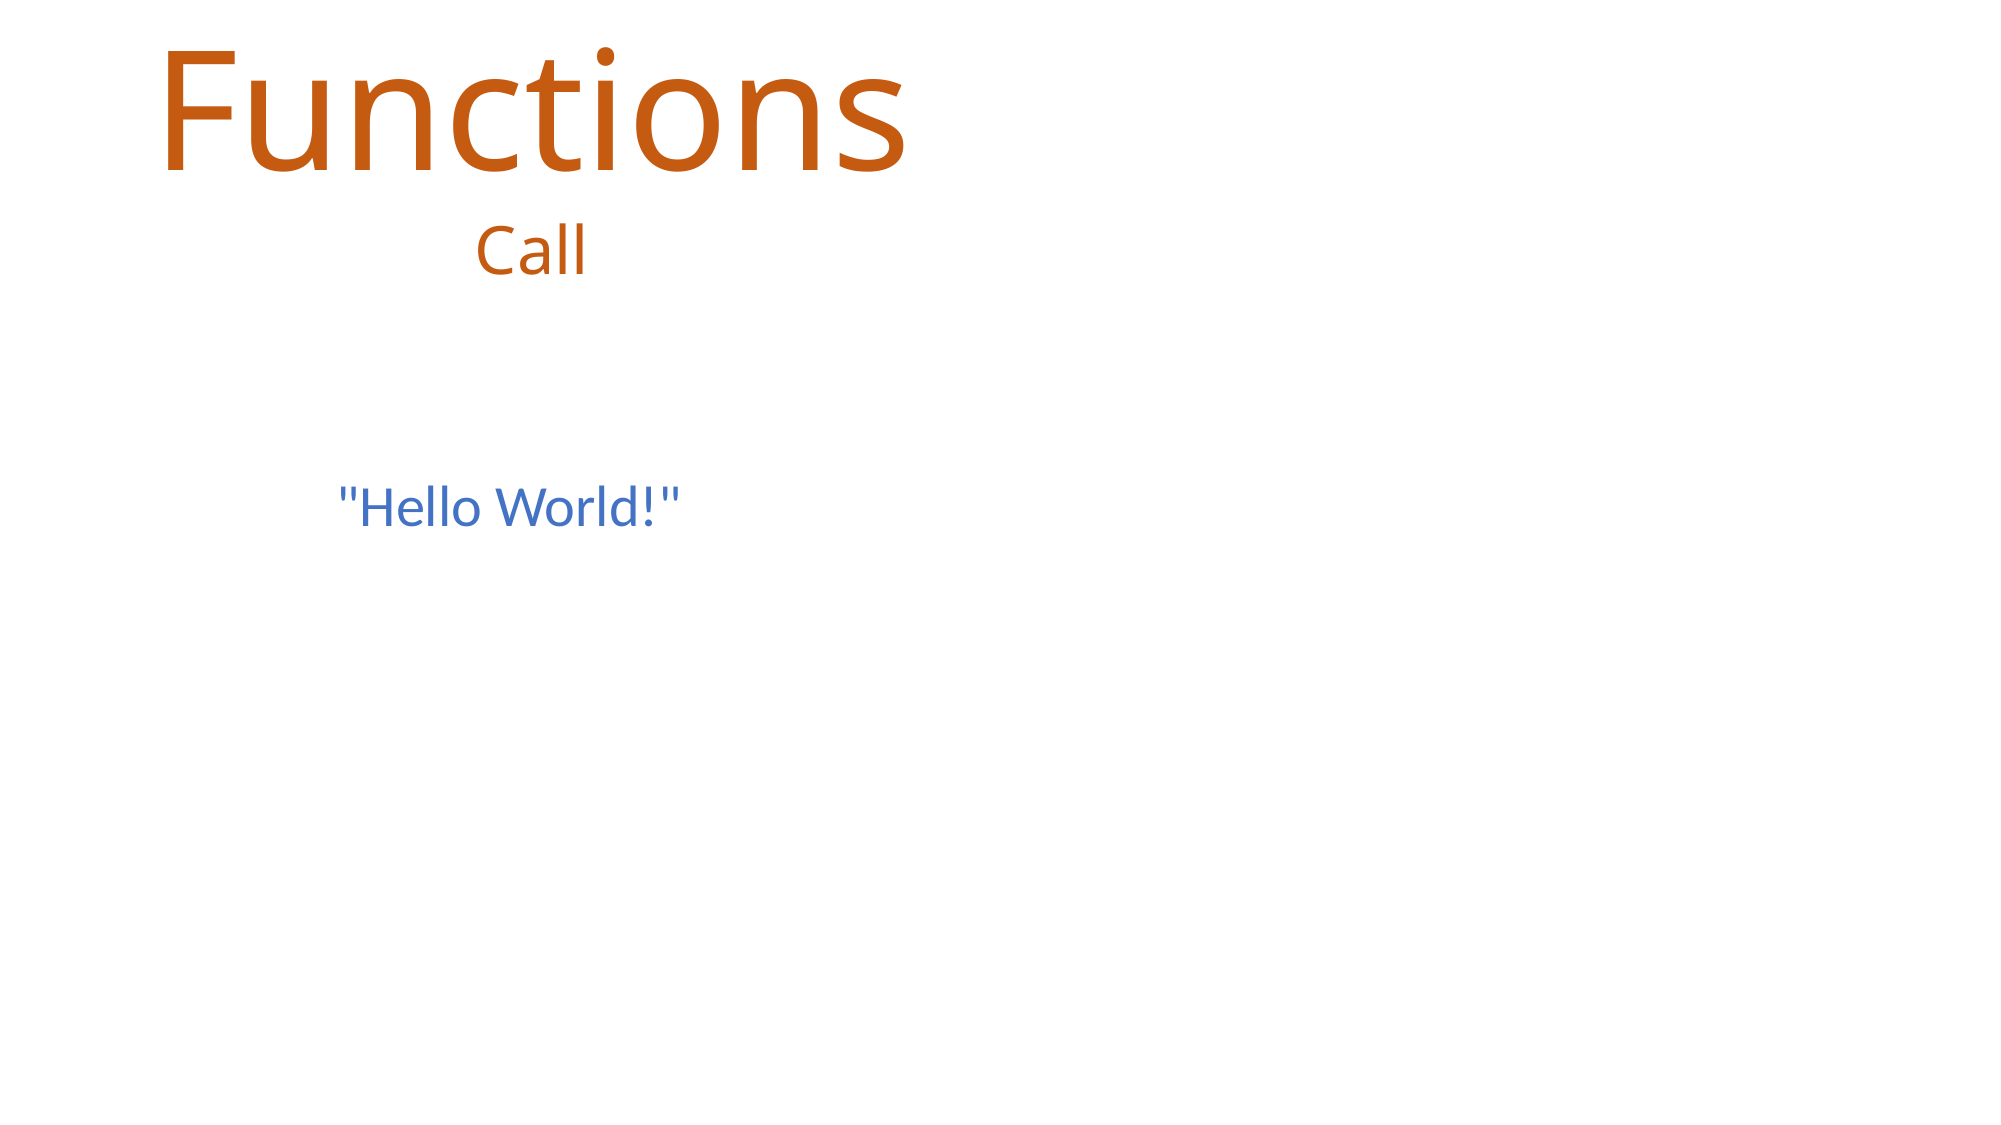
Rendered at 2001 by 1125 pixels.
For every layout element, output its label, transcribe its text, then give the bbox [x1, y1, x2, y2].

list Functions Call def hello_world(): print("Hello World!") hello_world() [137, 34, 1863, 1088]
